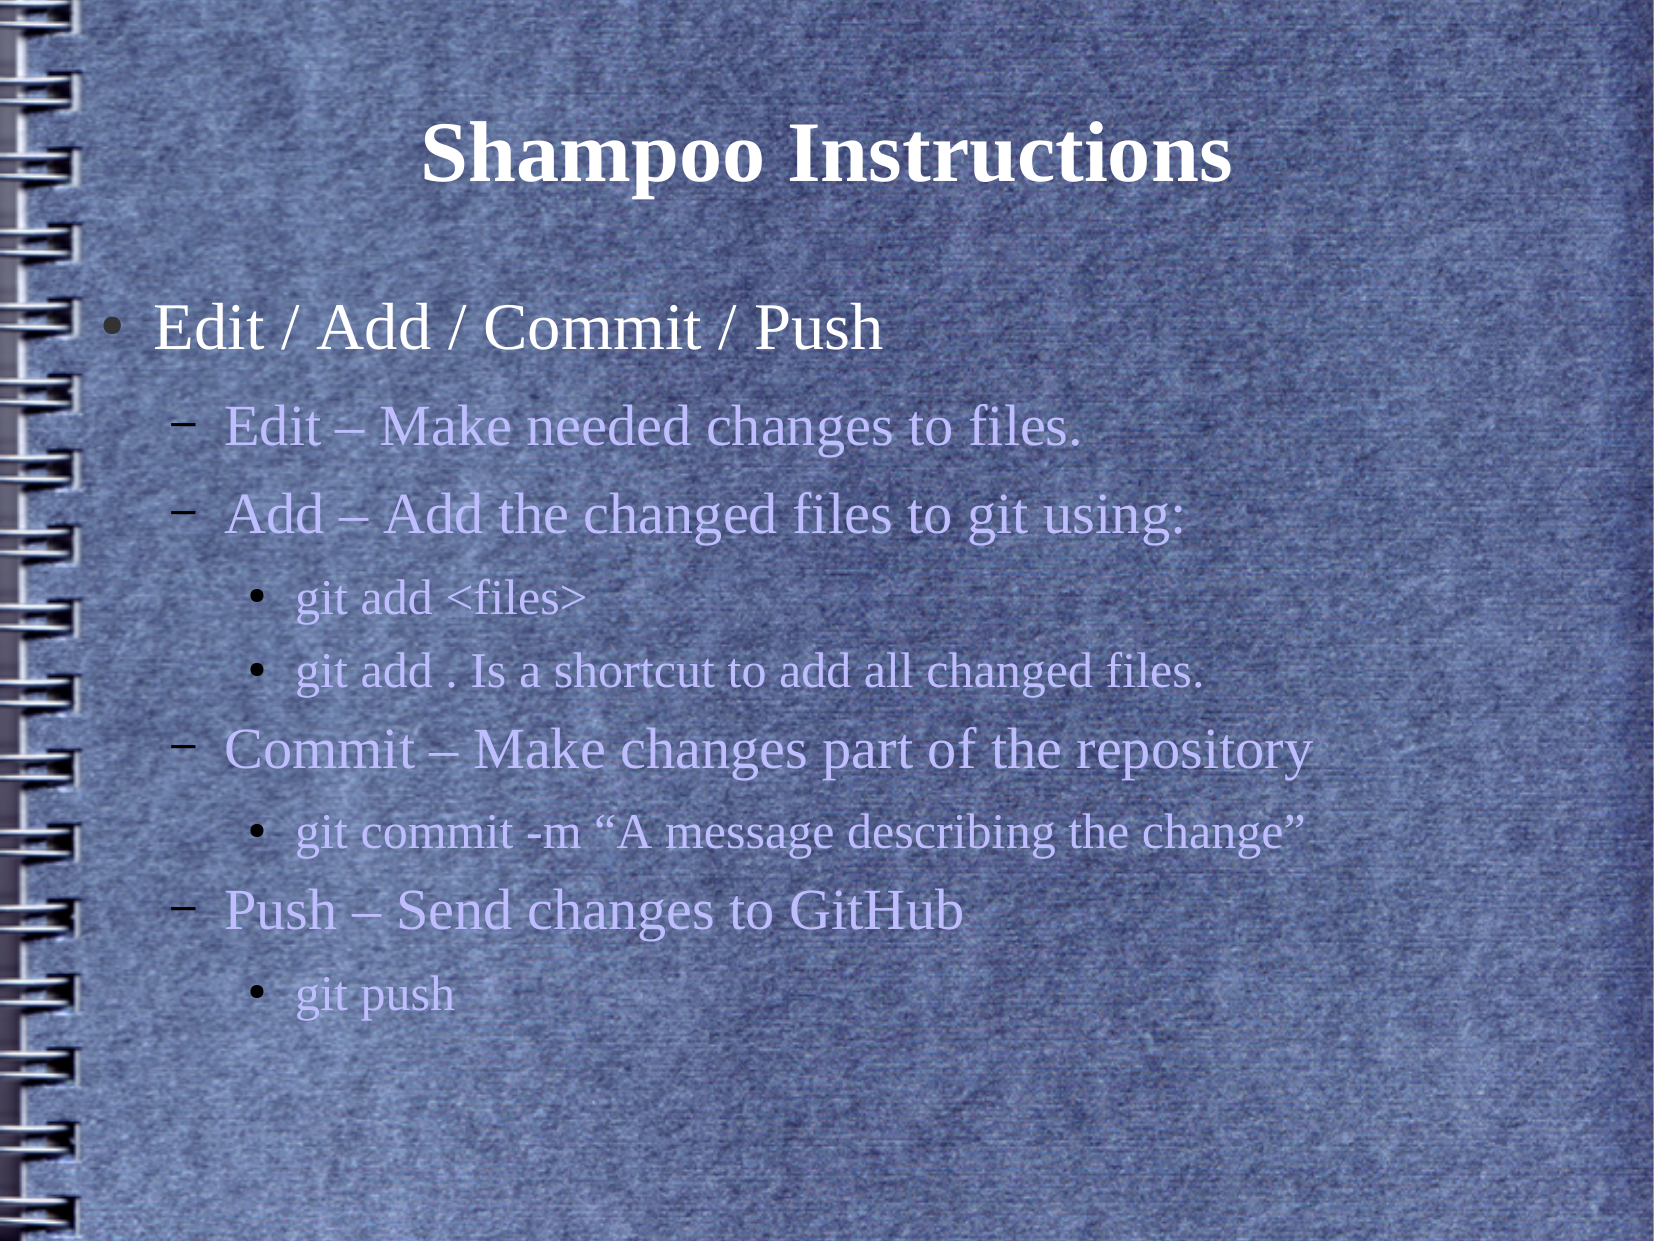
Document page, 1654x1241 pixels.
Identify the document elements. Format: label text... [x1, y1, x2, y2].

picture [0, 0, 1654, 1241]
title Shampoo Instructions [82, 49, 1571, 257]
list Edit / Add / Commit / Push Edit – Make needed changes to files. Add – Add the changed files to git using: git add <files> git add . Is a shortcut to add all changed files. Commit – Make changes part of the repository git commit -m “A message describing the change” Push – Send changes to GitHub git push [82, 290, 1571, 1109]
